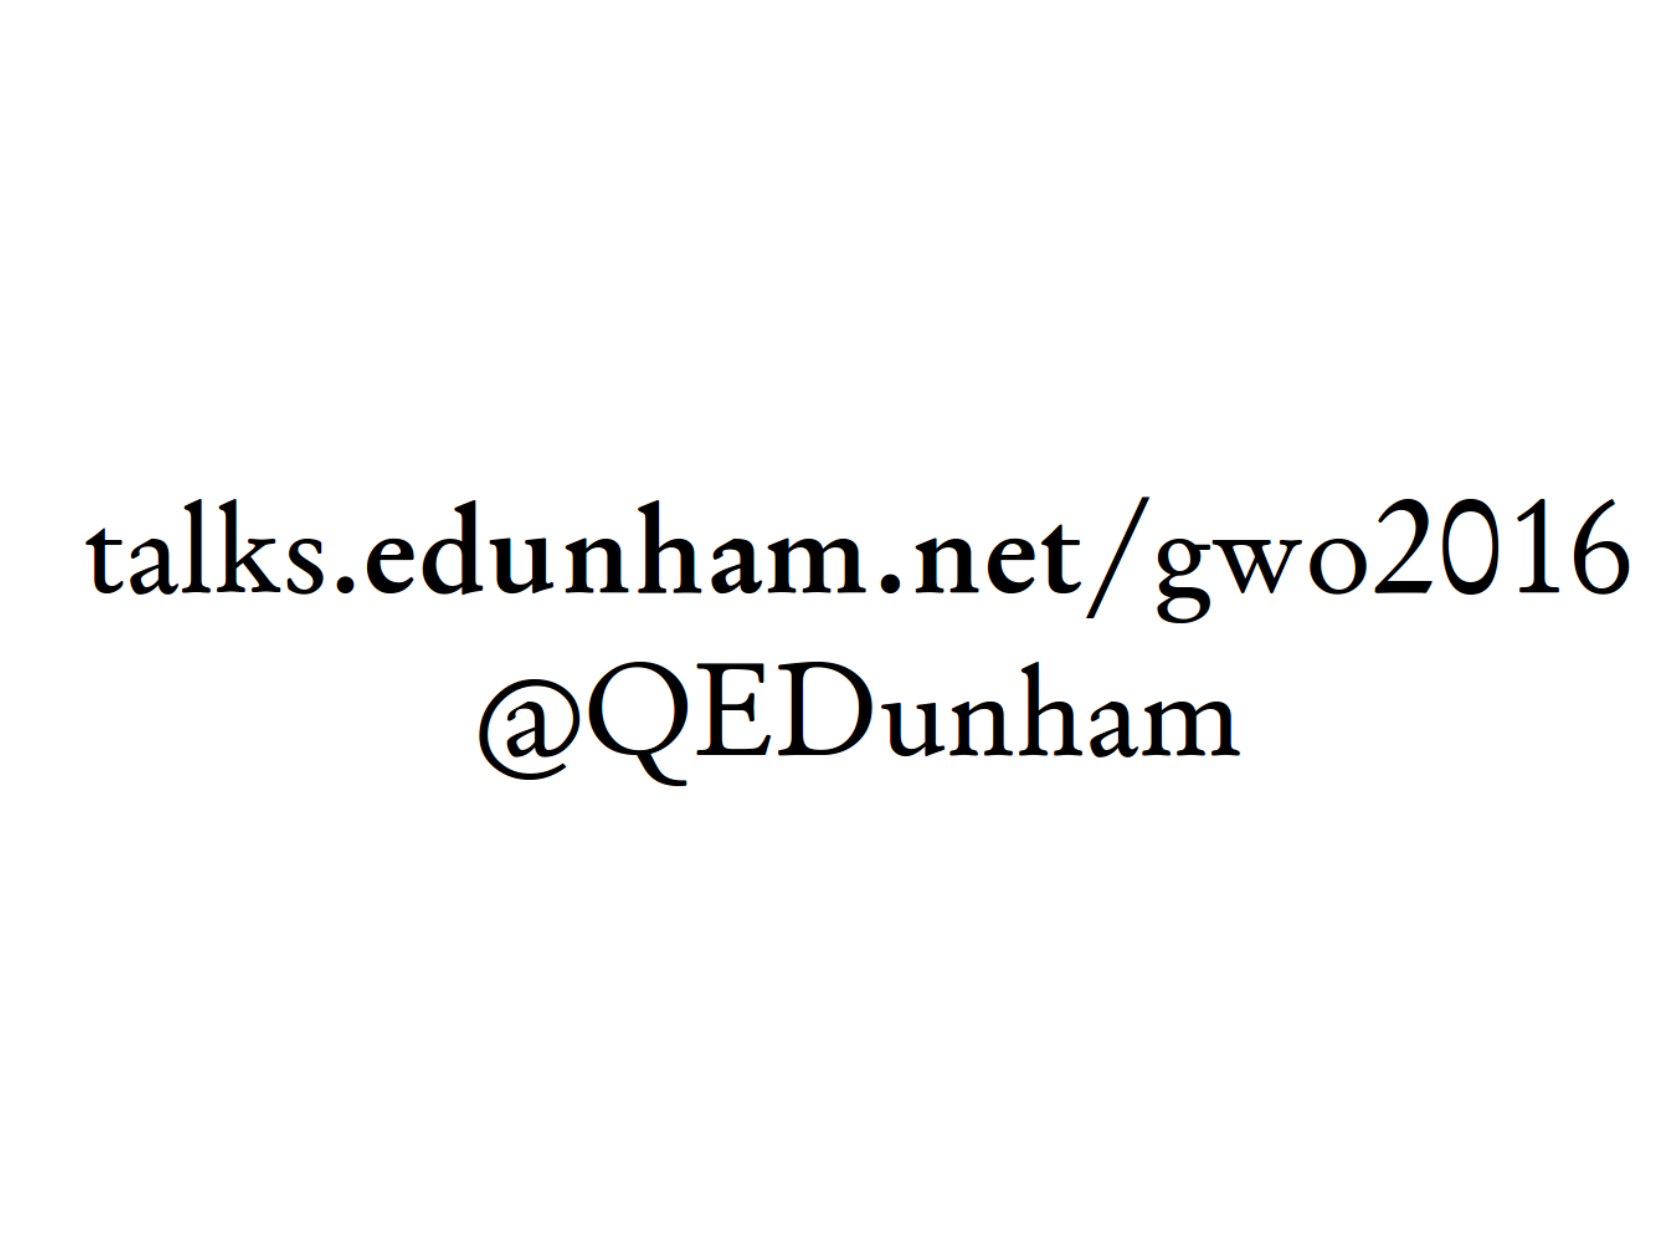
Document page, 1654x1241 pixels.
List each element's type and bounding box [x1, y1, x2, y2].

picture [27, 284, 1654, 954]
